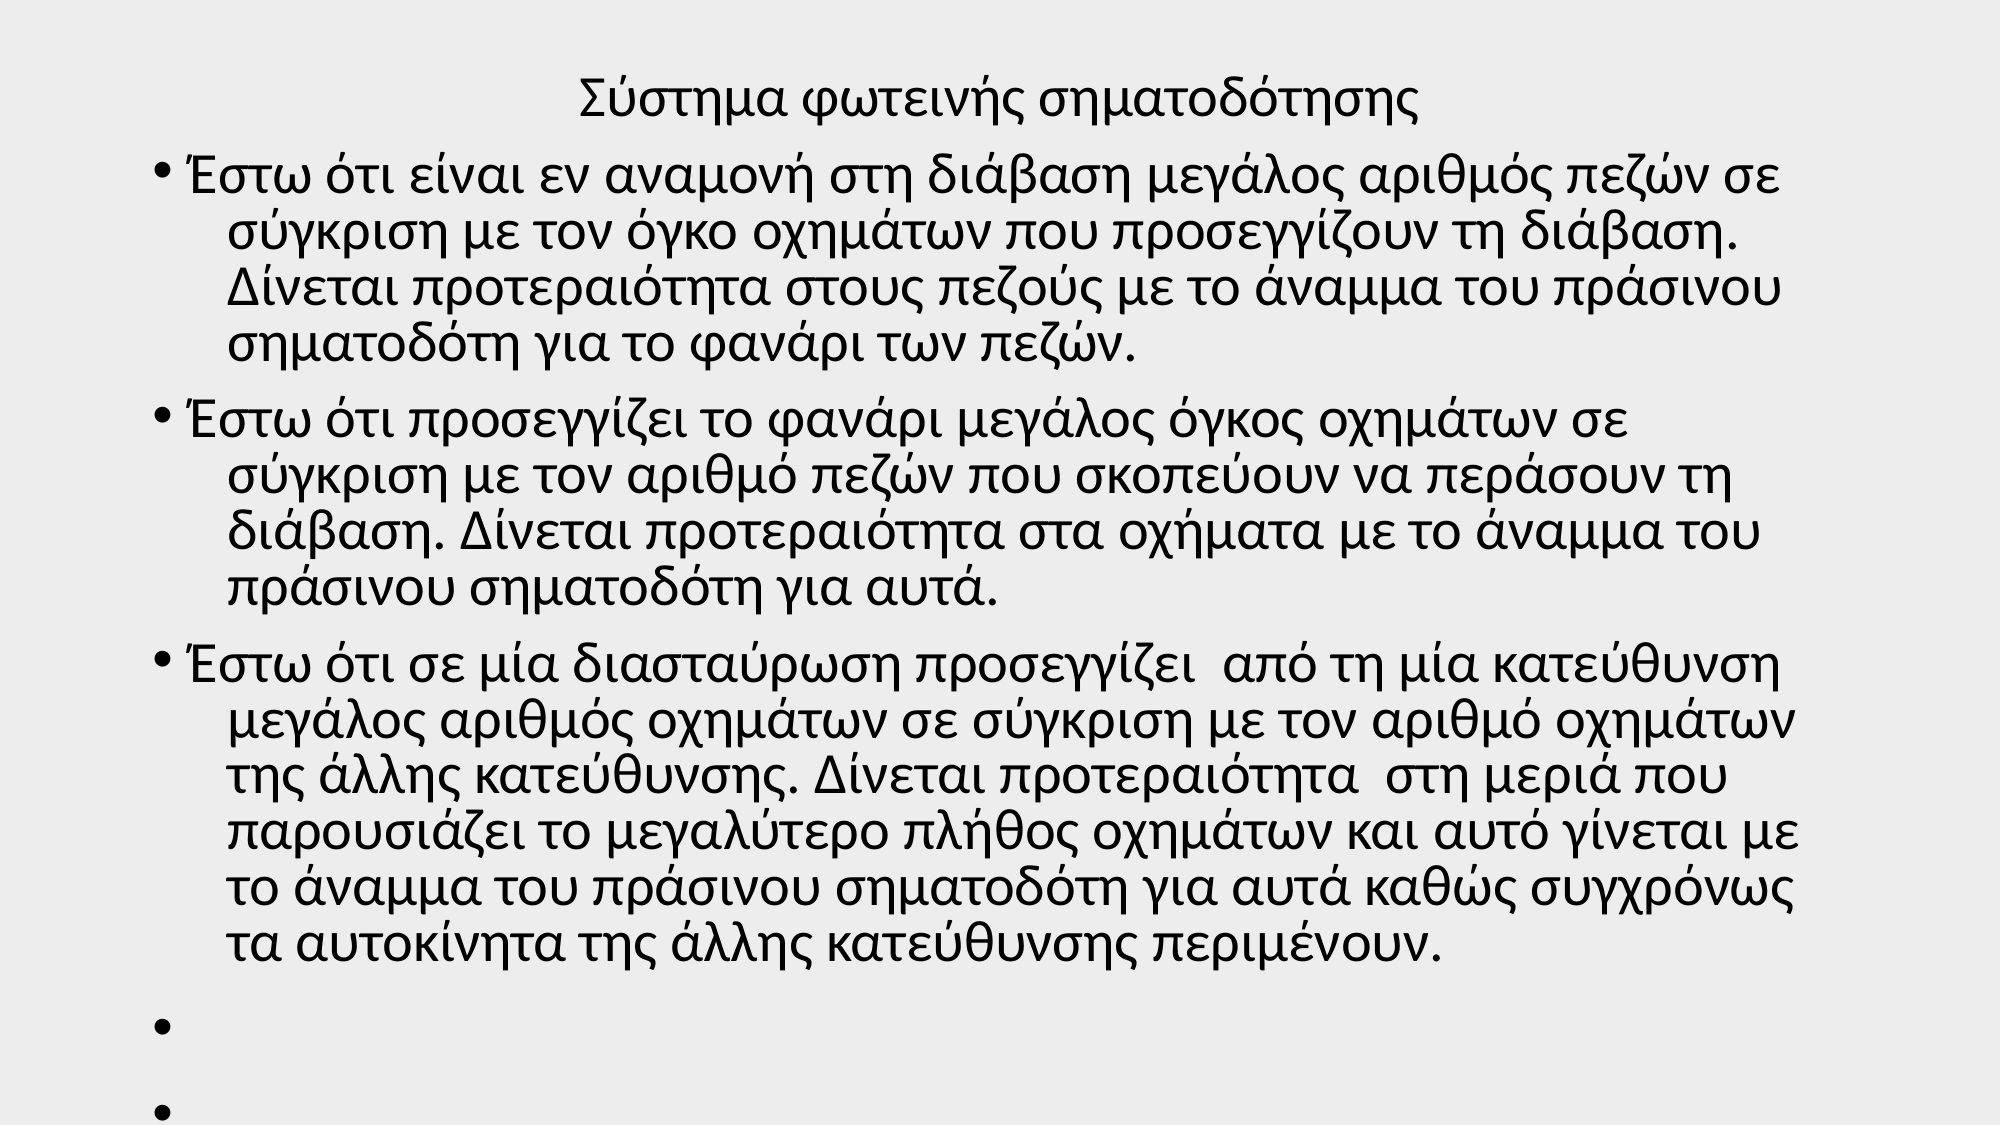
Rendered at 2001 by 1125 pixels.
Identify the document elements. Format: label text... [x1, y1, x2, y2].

list Σύστημα φωτεινής σηματοδότησης Έστω ότι είναι εν αναμονή στη διάβαση μεγάλος αριθμός πεζών σε σύγκριση με τον όγκο οχημάτων που προσεγγίζουν τη διάβαση. Δίνεται προτεραιότητα στους πεζούς με το άναμμα του πράσινου σηματοδότη για το φανάρι των πεζών. Έστω ότι προσεγγίζει το φανάρι μεγάλος όγκος οχημάτων σε σύγκριση με τον αριθμό πεζών που σκοπεύουν να περάσουν τη διάβαση. Δίνεται προτεραιότητα στα οχήματα με το άναμμα του πράσινου σηματοδότη για αυτά. Έστω ότι σε μία διασταύρωση προσεγγίζει από τη μία κατεύθυνση μεγάλος αριθμός οχημάτων σε σύγκριση με τον αριθμό οχημάτων της άλλης κατεύθυνσης. Δίνεται προτεραιότητα στη μεριά που παρουσιάζει το μεγαλύτερο πλήθος οχημάτων και αυτό γίνεται με το άναμμα του πράσινου σηματοδότη για αυτά καθώς συγχρόνως τα αυτοκίνητα της άλλης κατεύθυνσης περιμένουν. [137, 64, 1863, 1014]
